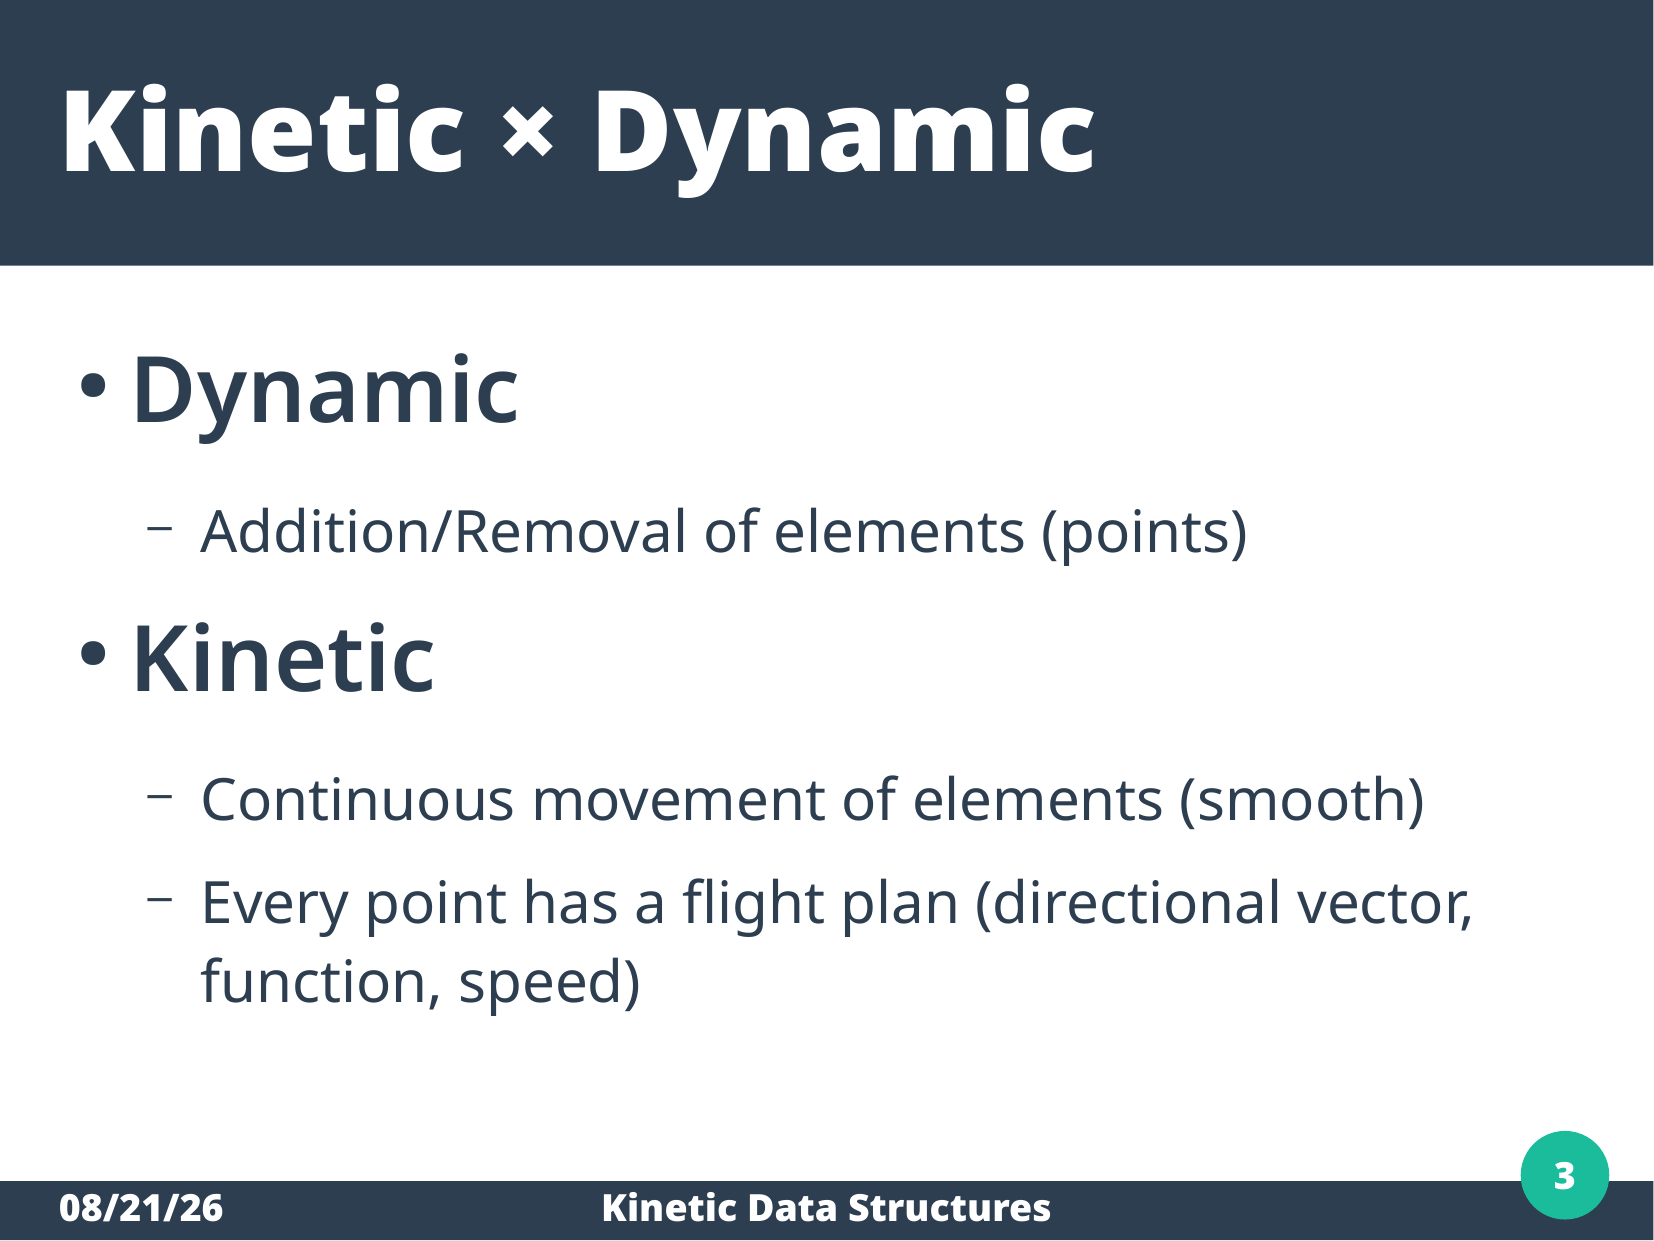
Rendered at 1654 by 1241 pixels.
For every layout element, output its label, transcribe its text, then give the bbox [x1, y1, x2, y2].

list Dynamic Addition/Removal of elements (points) Kinetic Continuous movement of elements (smooth) Every point has a flight plan (directional vector, function, speed) [59, 324, 1595, 1152]
title Kinetic × Dynamic [59, 49, 1595, 207]
